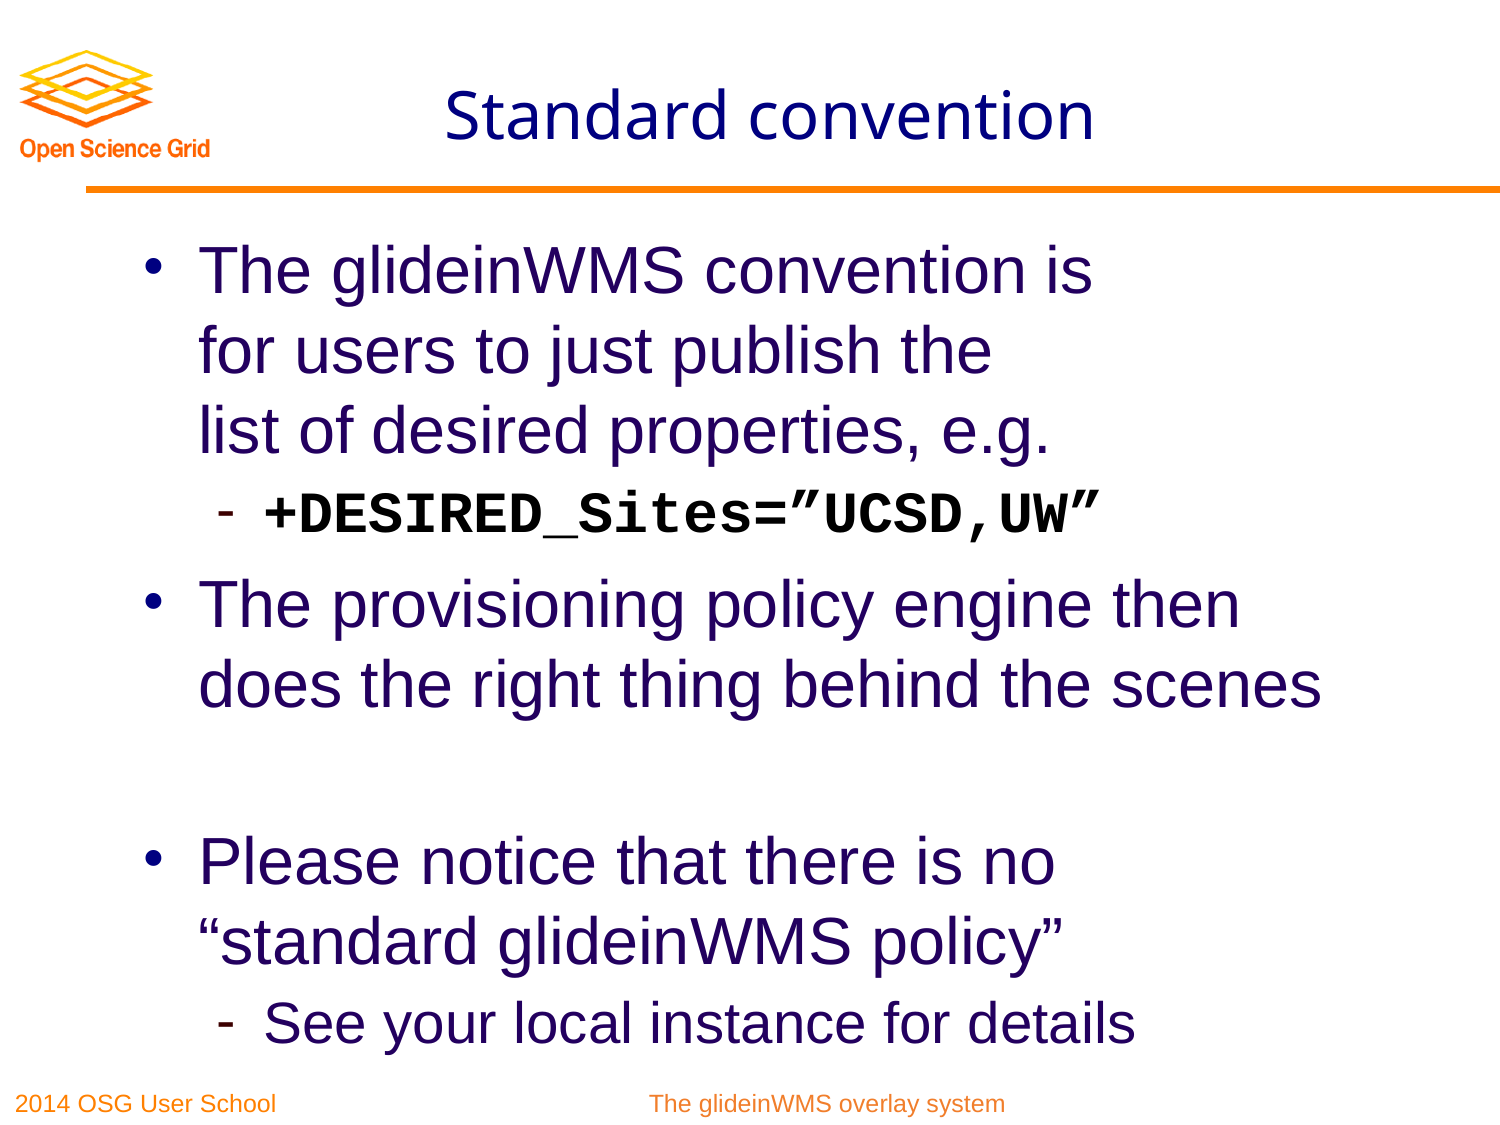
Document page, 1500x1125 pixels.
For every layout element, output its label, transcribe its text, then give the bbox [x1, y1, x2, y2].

title Standard convention [201, 18, 1342, 207]
list The glideinWMS convention is for users to just publish the list of desired properties, e.g. +DESIRED_Sites=”UCSD,UW” The provisioning policy engine then does the right thing behind the scenes Please notice that there is no “standard glideinWMS policy” See your local instance for details [127, 218, 1403, 1071]
picture [0, 27, 201, 179]
